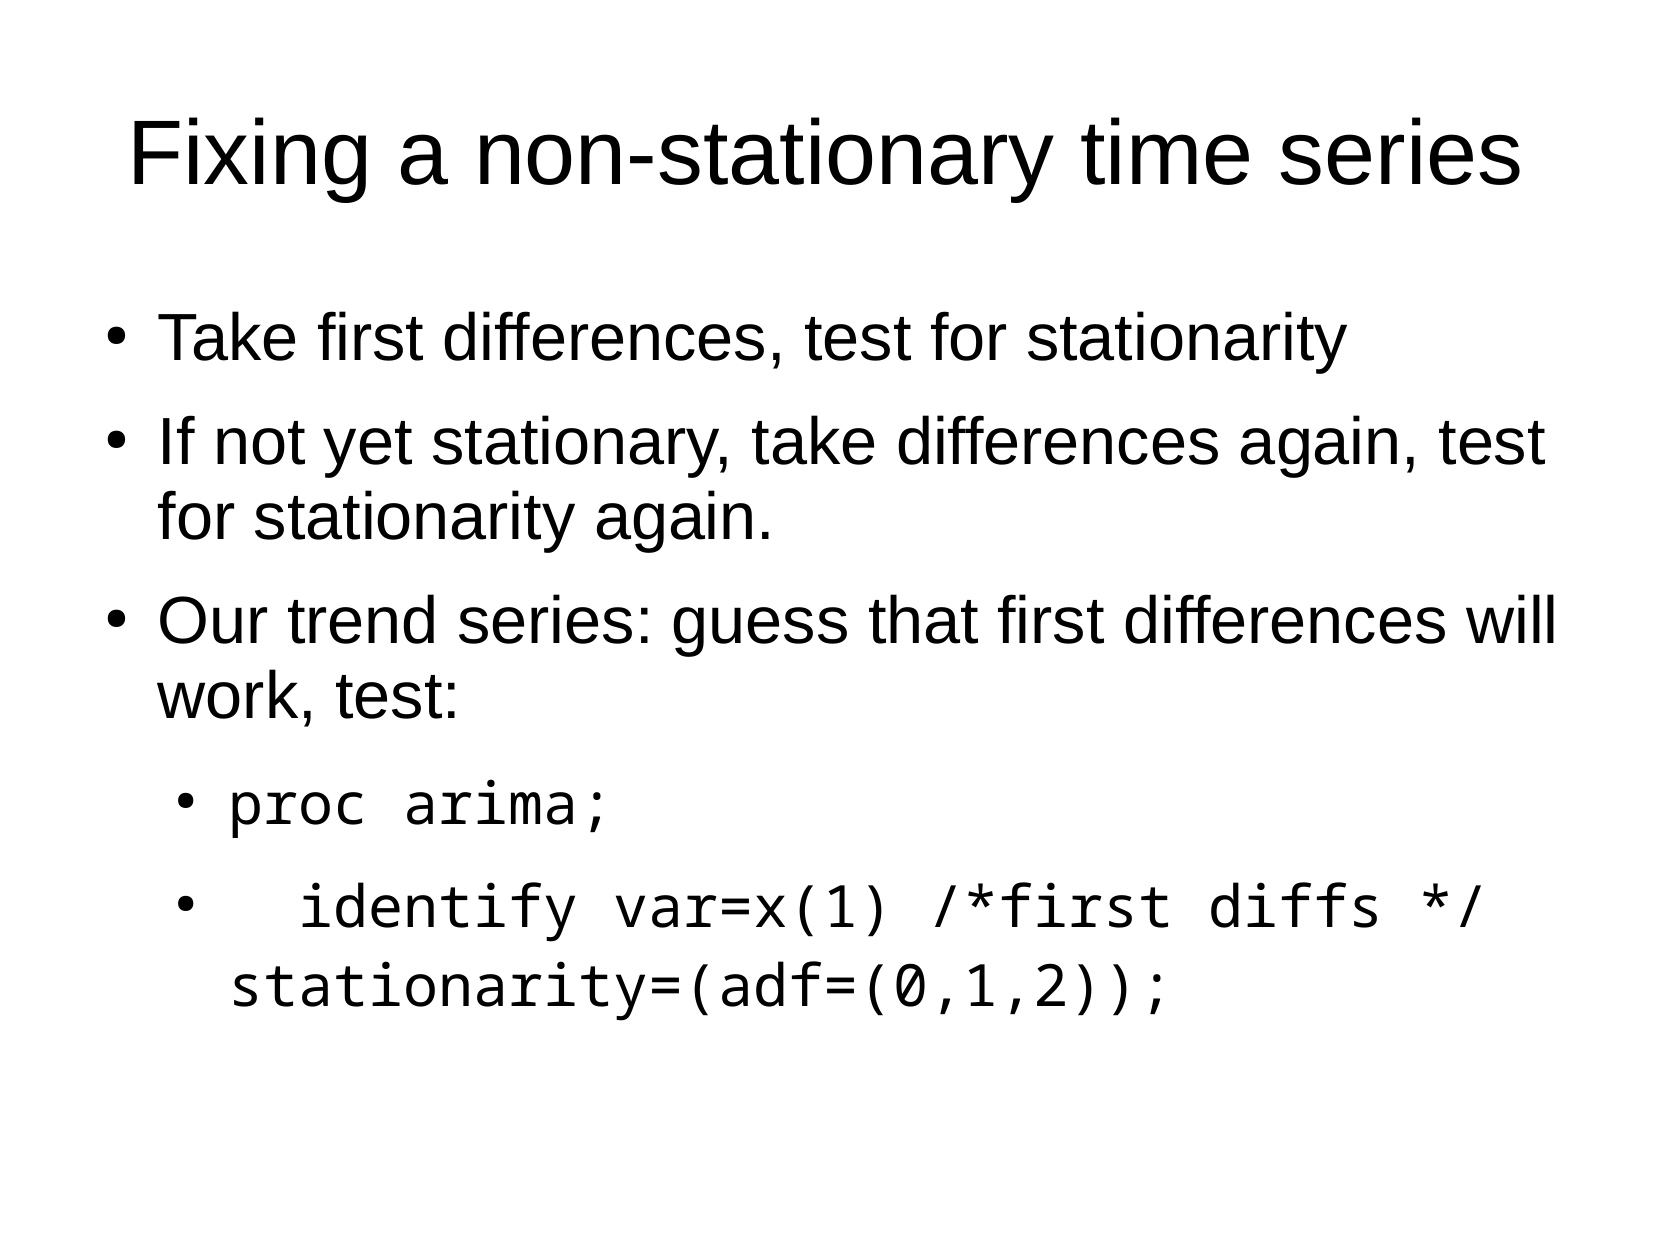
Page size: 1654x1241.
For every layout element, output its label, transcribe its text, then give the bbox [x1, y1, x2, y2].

list Take first differences, test for stationarity If not yet stationary, take differences again, test for stationarity again. Our trend series: guess that first differences will work, test: proc arima; identify var=x(1) /*first diffs */ stationarity=(adf=(0,1,2)); [86, 300, 1576, 1201]
title Fixing a non-stationary time series [82, 56, 1571, 250]
